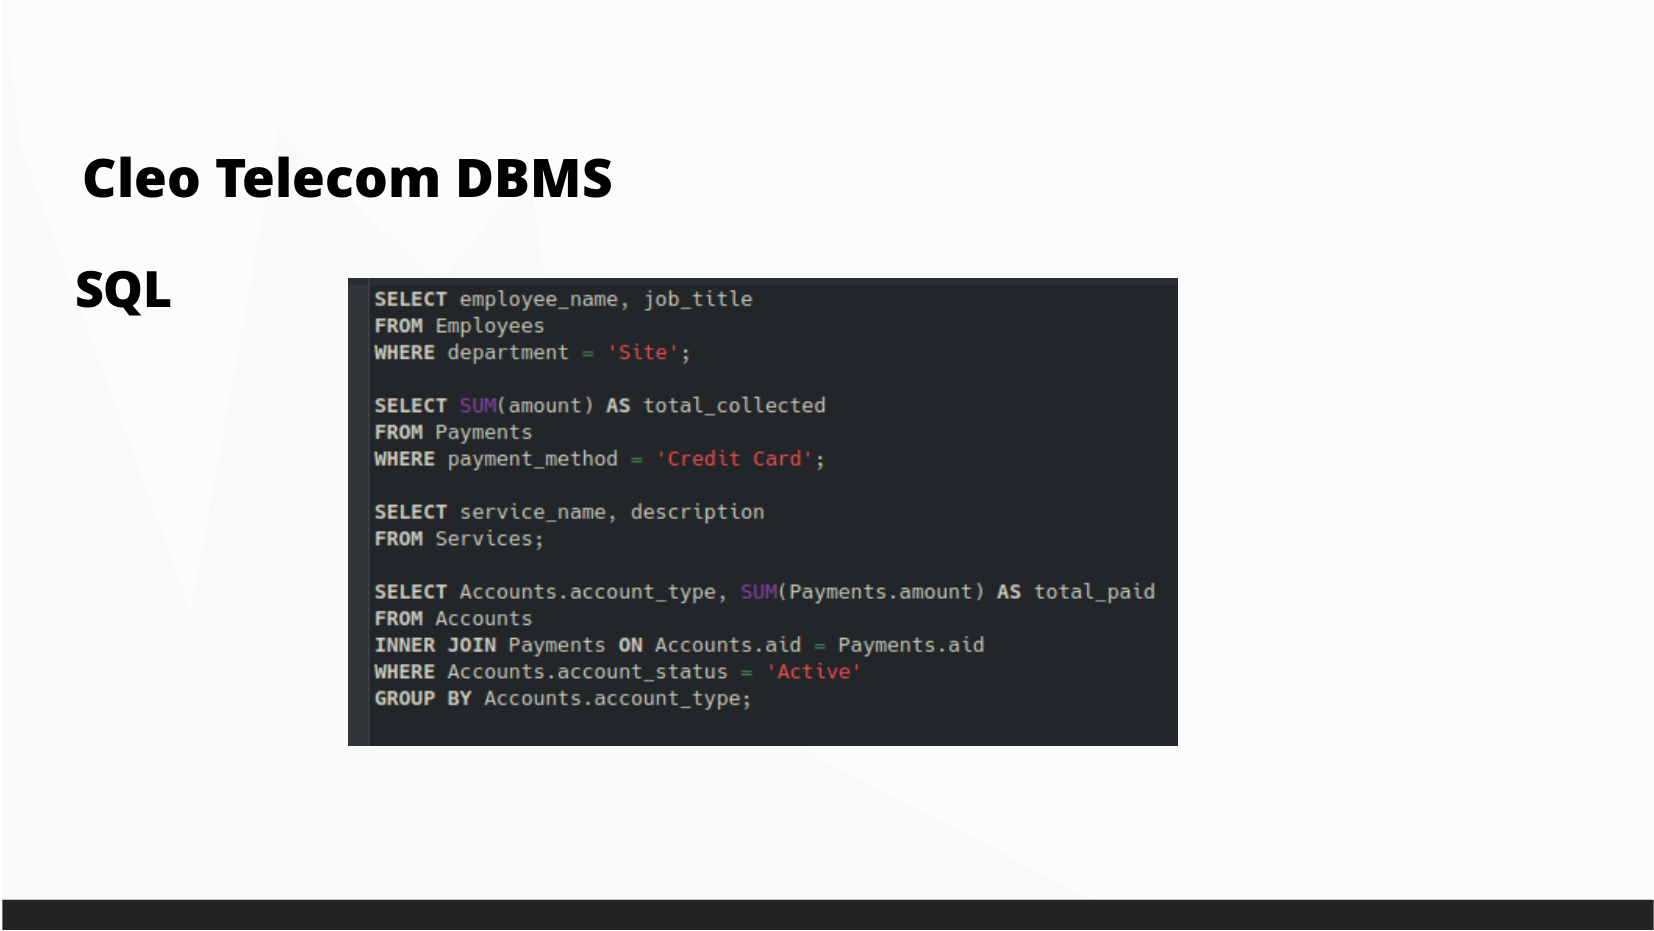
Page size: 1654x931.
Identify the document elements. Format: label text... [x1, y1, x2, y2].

title Cleo Telecom DBMS [82, 99, 1571, 255]
subtitle SQL [75, 254, 1516, 662]
picture [2, 0, 1654, 931]
